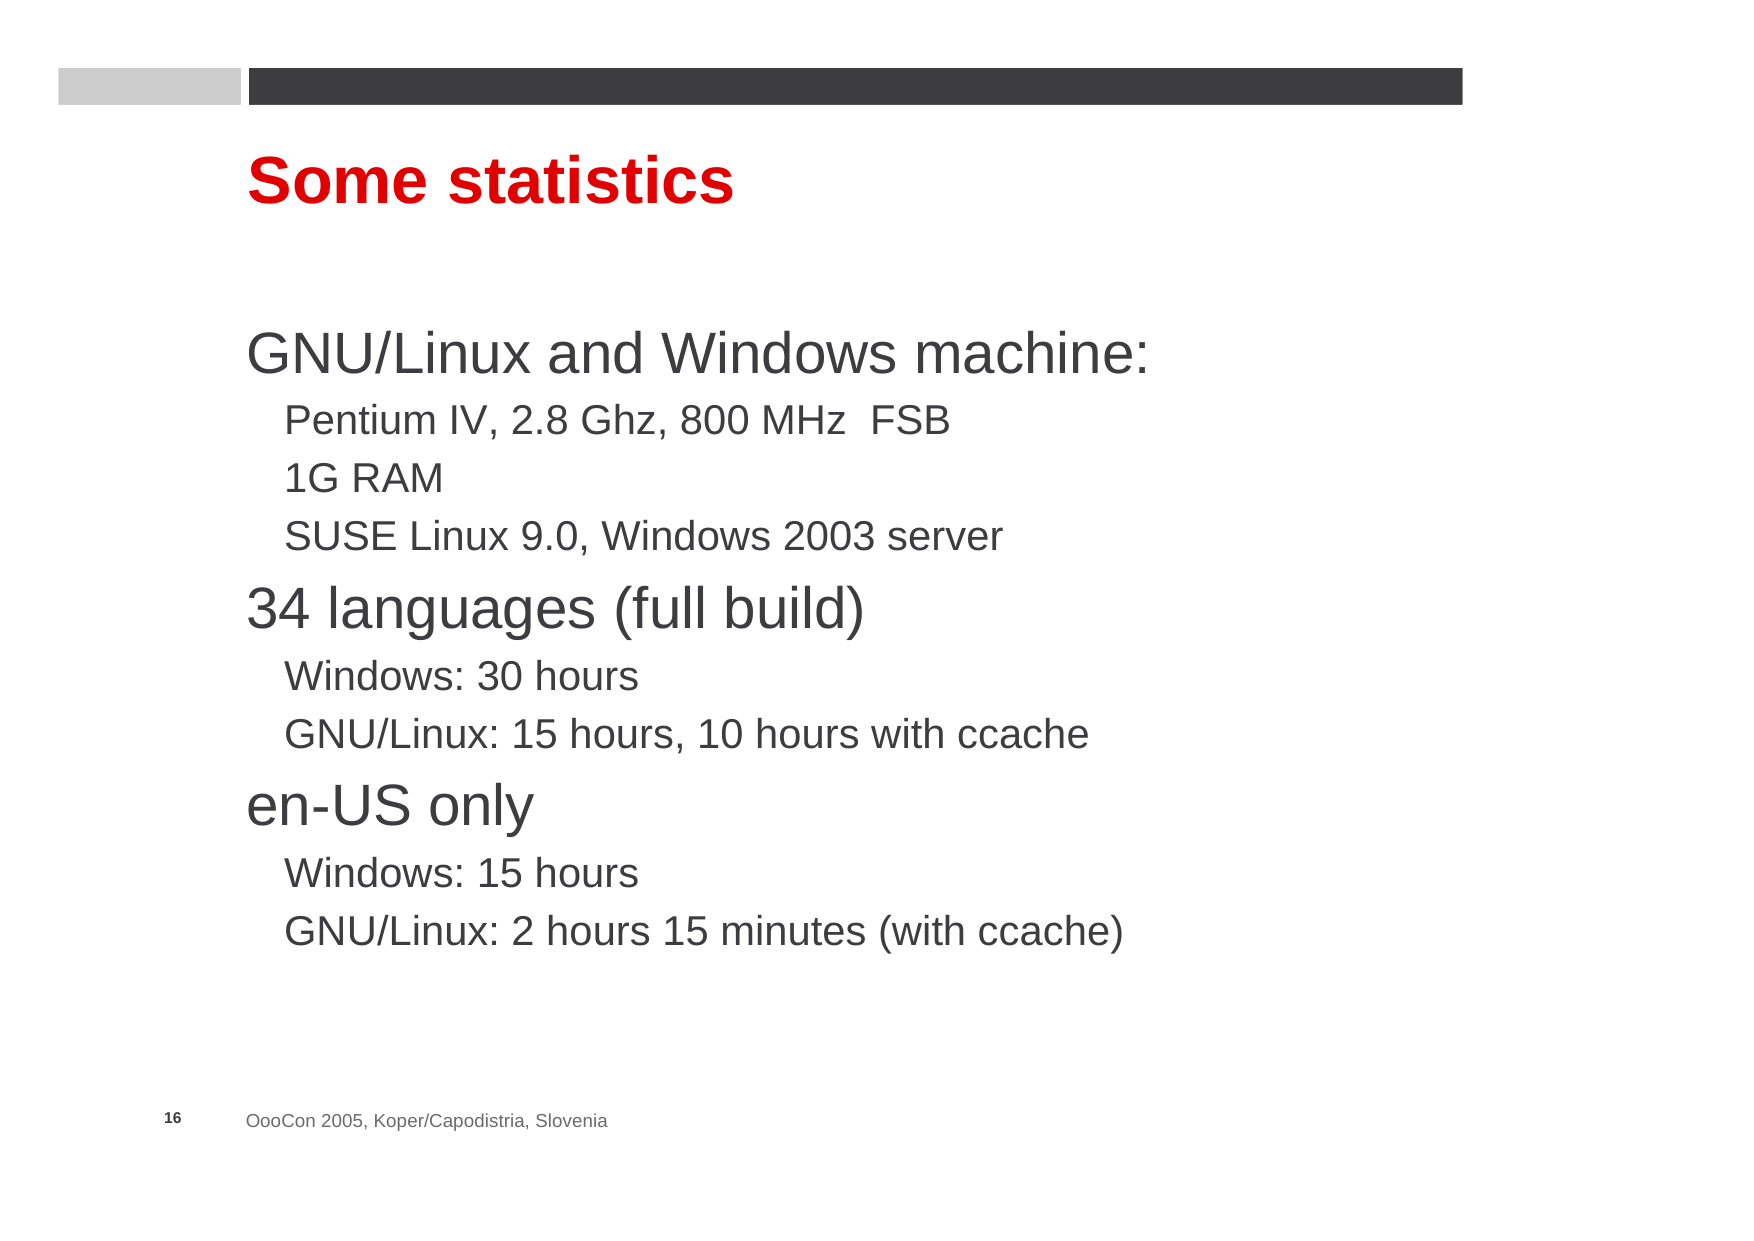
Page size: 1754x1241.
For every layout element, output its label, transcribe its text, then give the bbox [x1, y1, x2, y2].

title Some statistics [247, 100, 1581, 263]
list GNU/Linux and Windows machine: Pentium IV, 2.8 Ghz, 800 MHz FSB 1G RAM SUSE Linux 9.0, Windows 2003 server 34 languages (full build) Windows: 30 hours GNU/Linux: 15 hours, 10 hours with ccache en-US only Windows: 15 hours GNU/Linux: 2 hours 15 minutes (with ccache) [246, 304, 1600, 1034]
